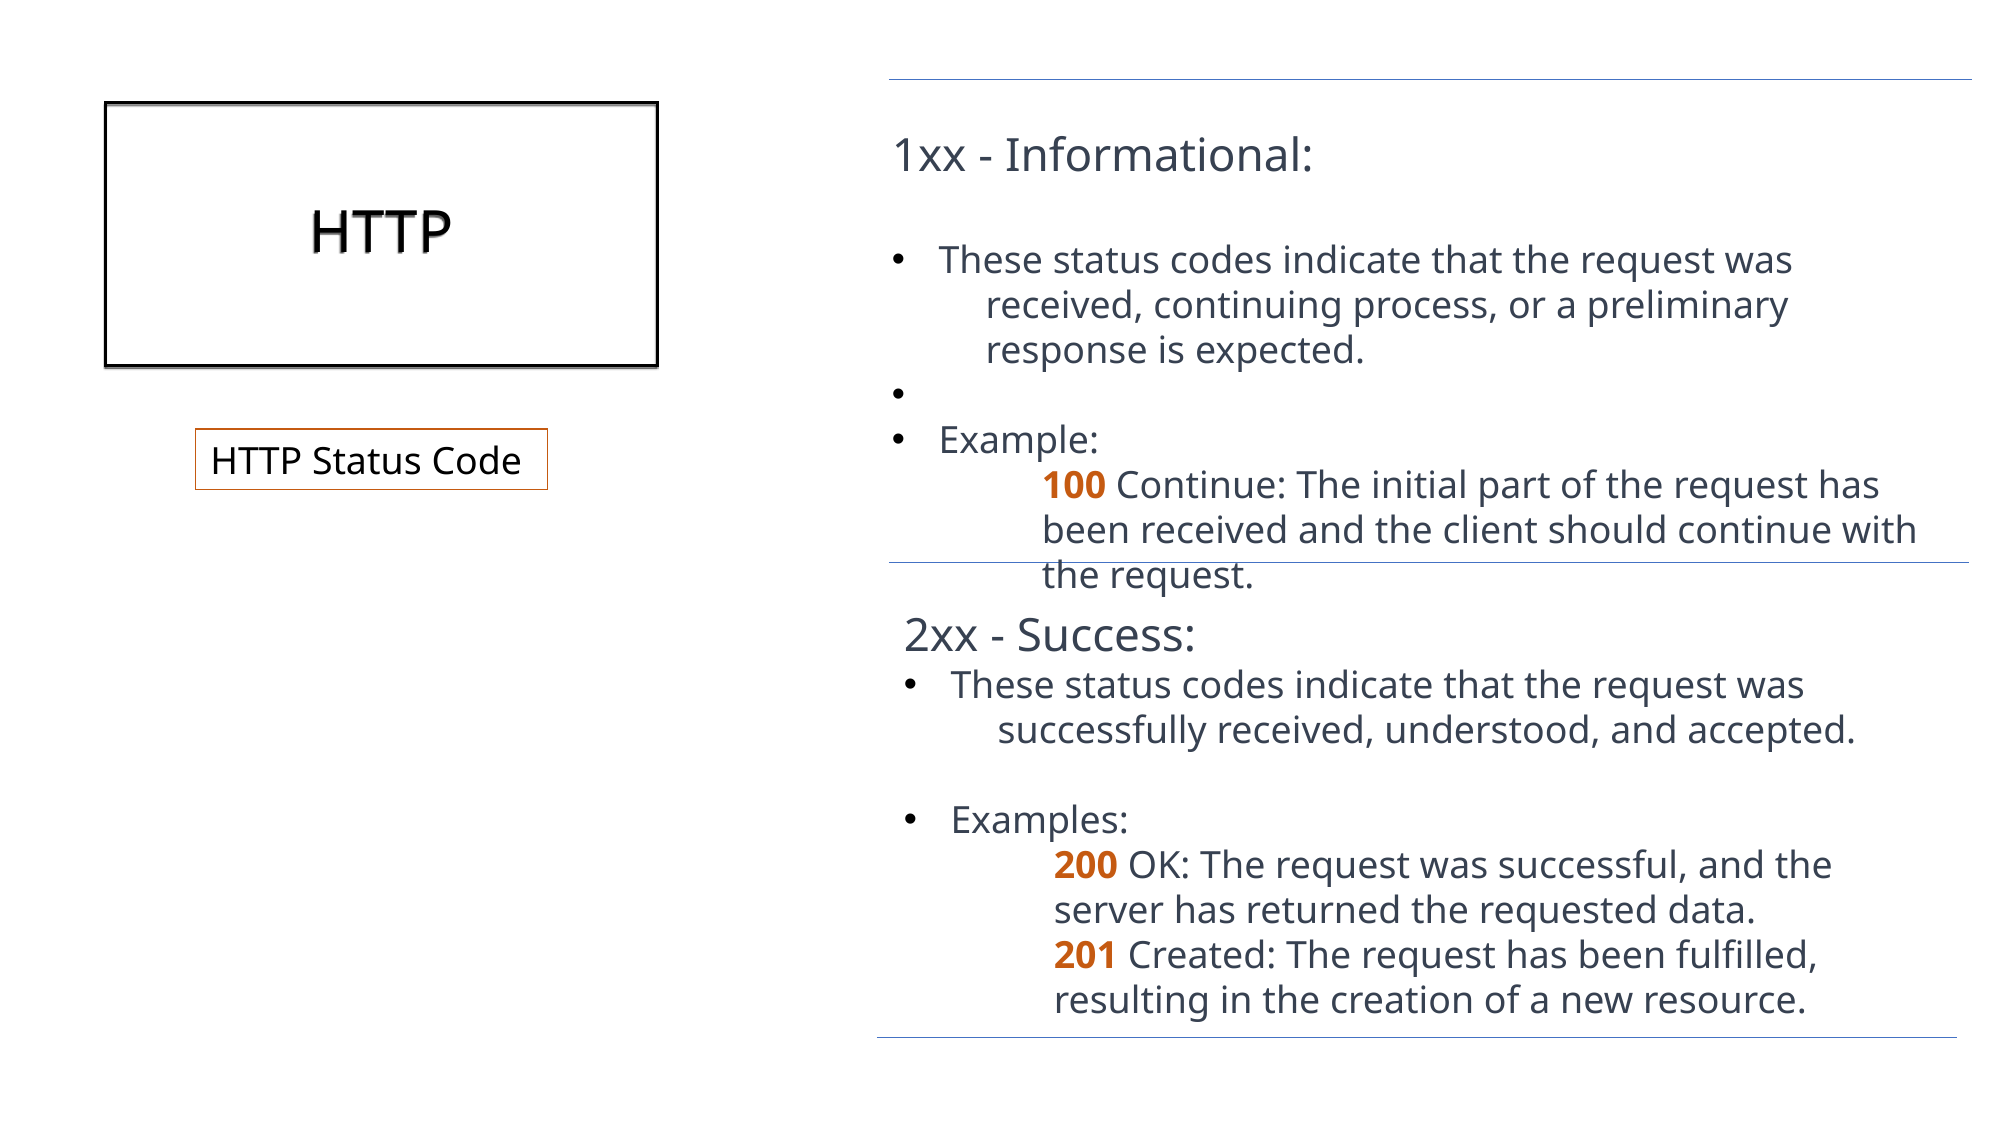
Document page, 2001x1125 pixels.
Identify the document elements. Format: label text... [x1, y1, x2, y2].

title HTTP [105, 102, 658, 366]
text_box 1xx - Informational: These status codes indicate that the request was received, continuing process, or a preliminary response is expected. Example: 100 Continue: The initial part of the request has been received and the client should continue with the request. [876, 118, 1960, 518]
text_box 2xx - Success: These status codes indicate that the request was successfully received, understood, and accepted. Examples: 200 OK: The request was successful, and the server has returned the requested data. 201 Created: The request has been fulfilled, resulting in the creation of a new resource. [888, 598, 1889, 1078]
text_box HTTP Status Code [195, 429, 547, 489]
